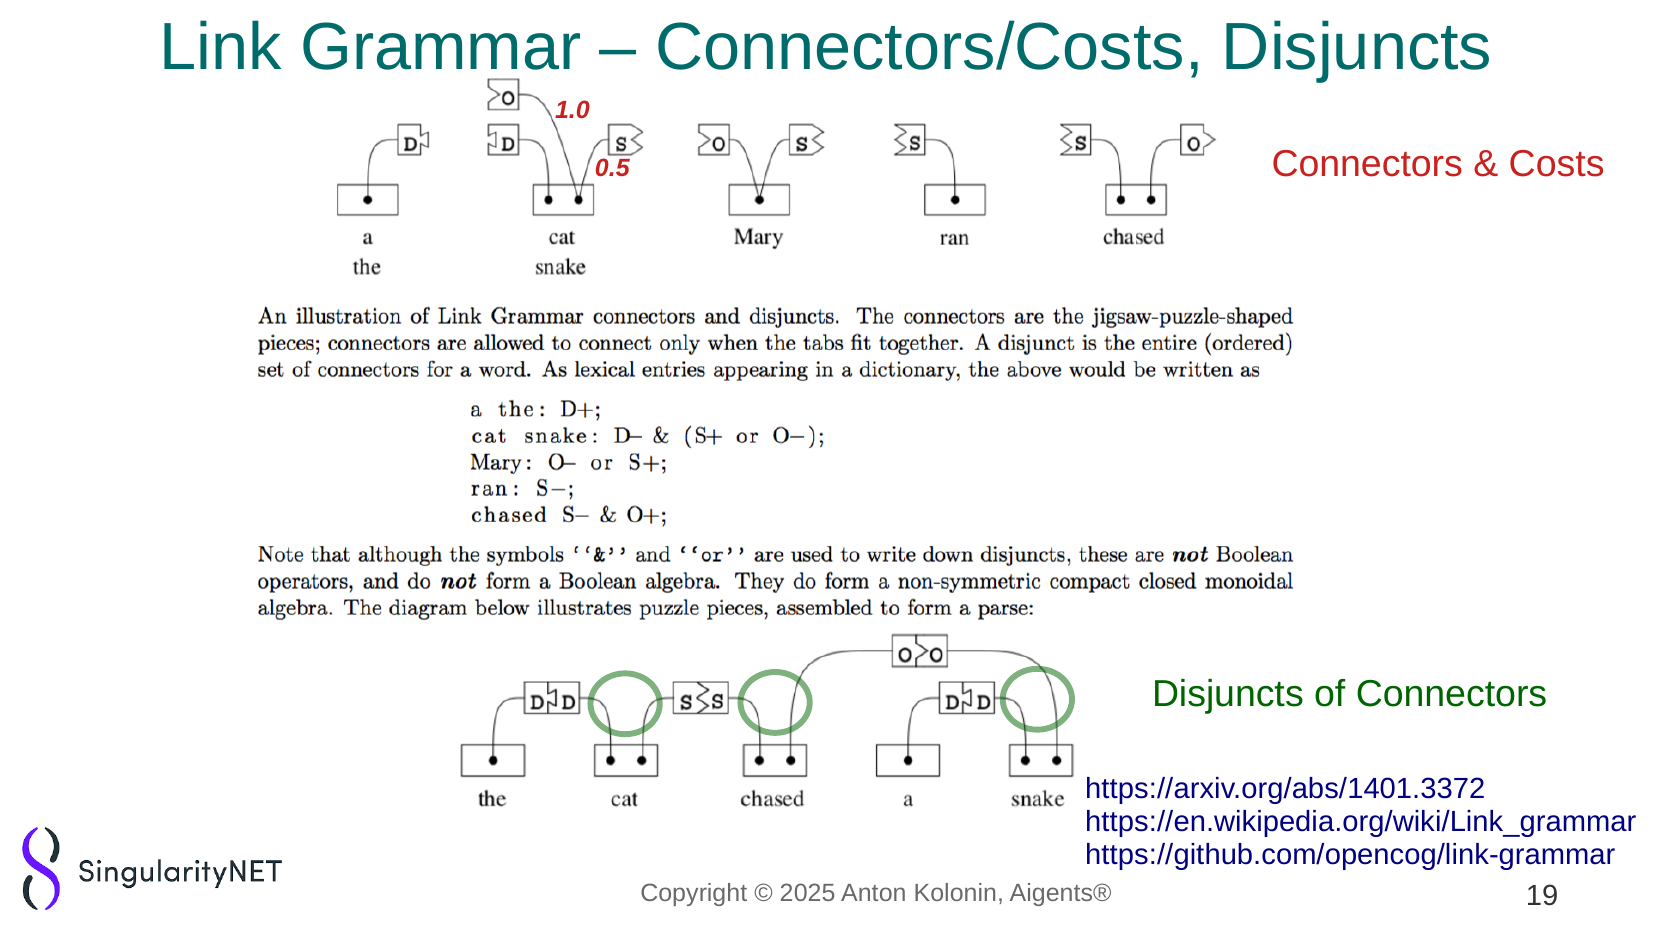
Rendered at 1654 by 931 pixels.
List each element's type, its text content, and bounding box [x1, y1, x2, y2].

text_box Connectors & Costs [1256, 134, 1621, 192]
text_box Disjuncts of Connectors [1137, 664, 1563, 722]
picture [228, 96, 1326, 817]
text_box 1.0 [540, 87, 605, 131]
text_box 0.5 [580, 145, 645, 189]
picture [22, 827, 283, 910]
text_box Link Grammar – Connectors/Costs, Disjuncts [0, 0, 1654, 96]
text_box https://arxiv.org/abs/1401.3372 https://en.wikipedia.org/wiki/Link_grammar https://github.com/opencog/link-grammar [1070, 764, 1653, 878]
